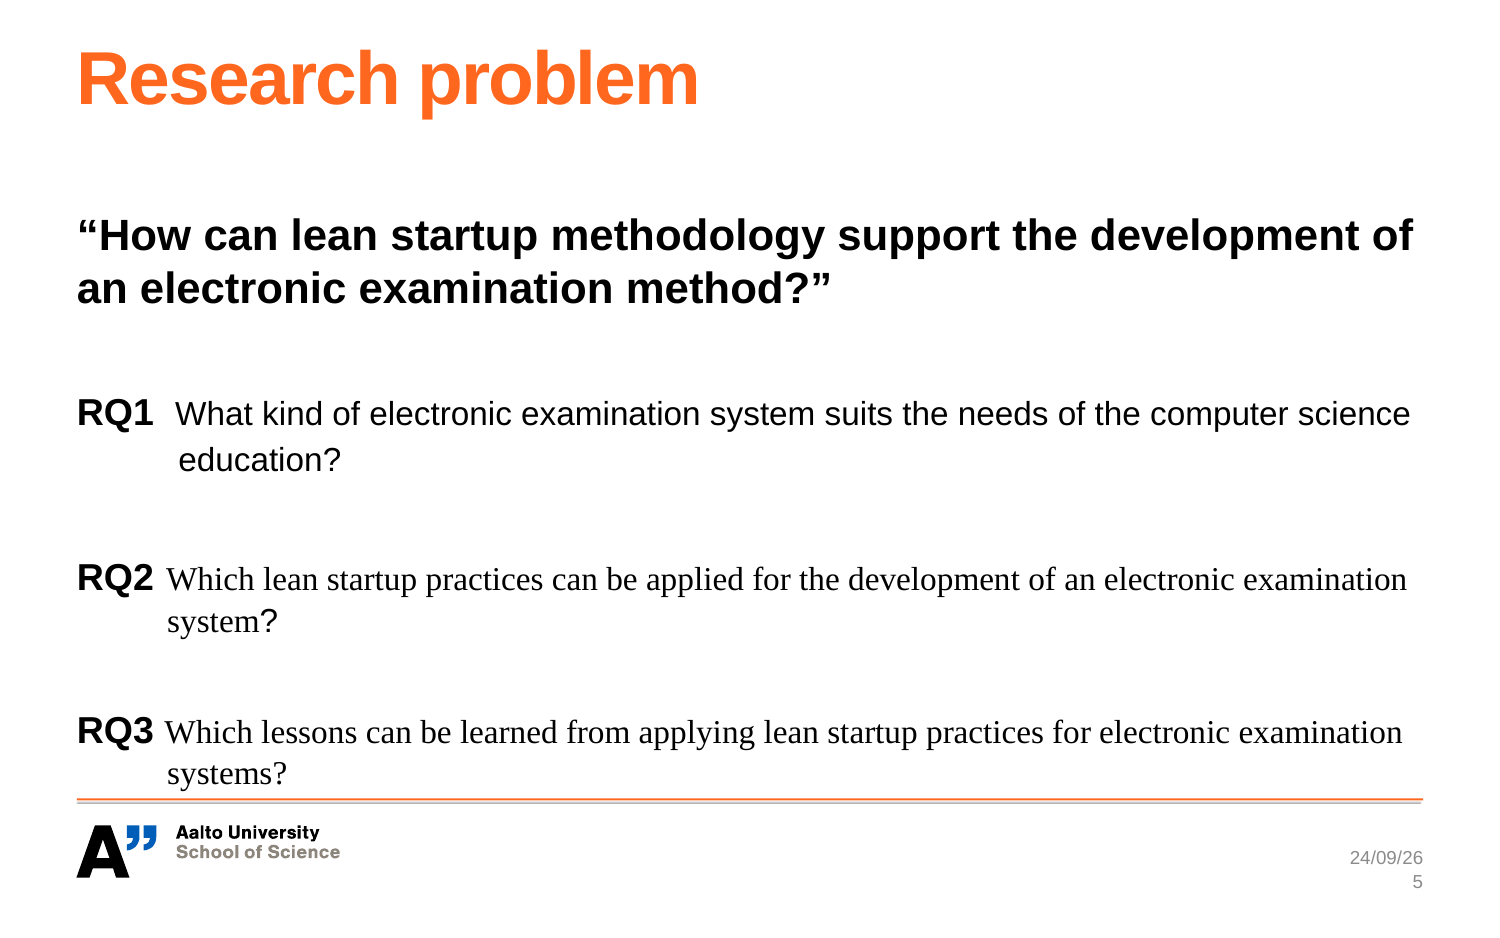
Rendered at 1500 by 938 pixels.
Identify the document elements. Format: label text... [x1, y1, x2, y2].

slide_number <number> [829, 870, 1424, 893]
list “How can lean startup methodology support the development of an electronic examination method?” RQ1 What kind of electronic examination system suits the needs of the computer science education? RQ2 Which lean startup practices can be applied for the development of an electronic examination system? RQ3 Which lessons can be learned from applying lean startup practices for electronic examination systems? [76, 206, 1424, 755]
title Research problem [76, 43, 1424, 206]
slide_number 21/05/19 [829, 844, 1424, 870]
